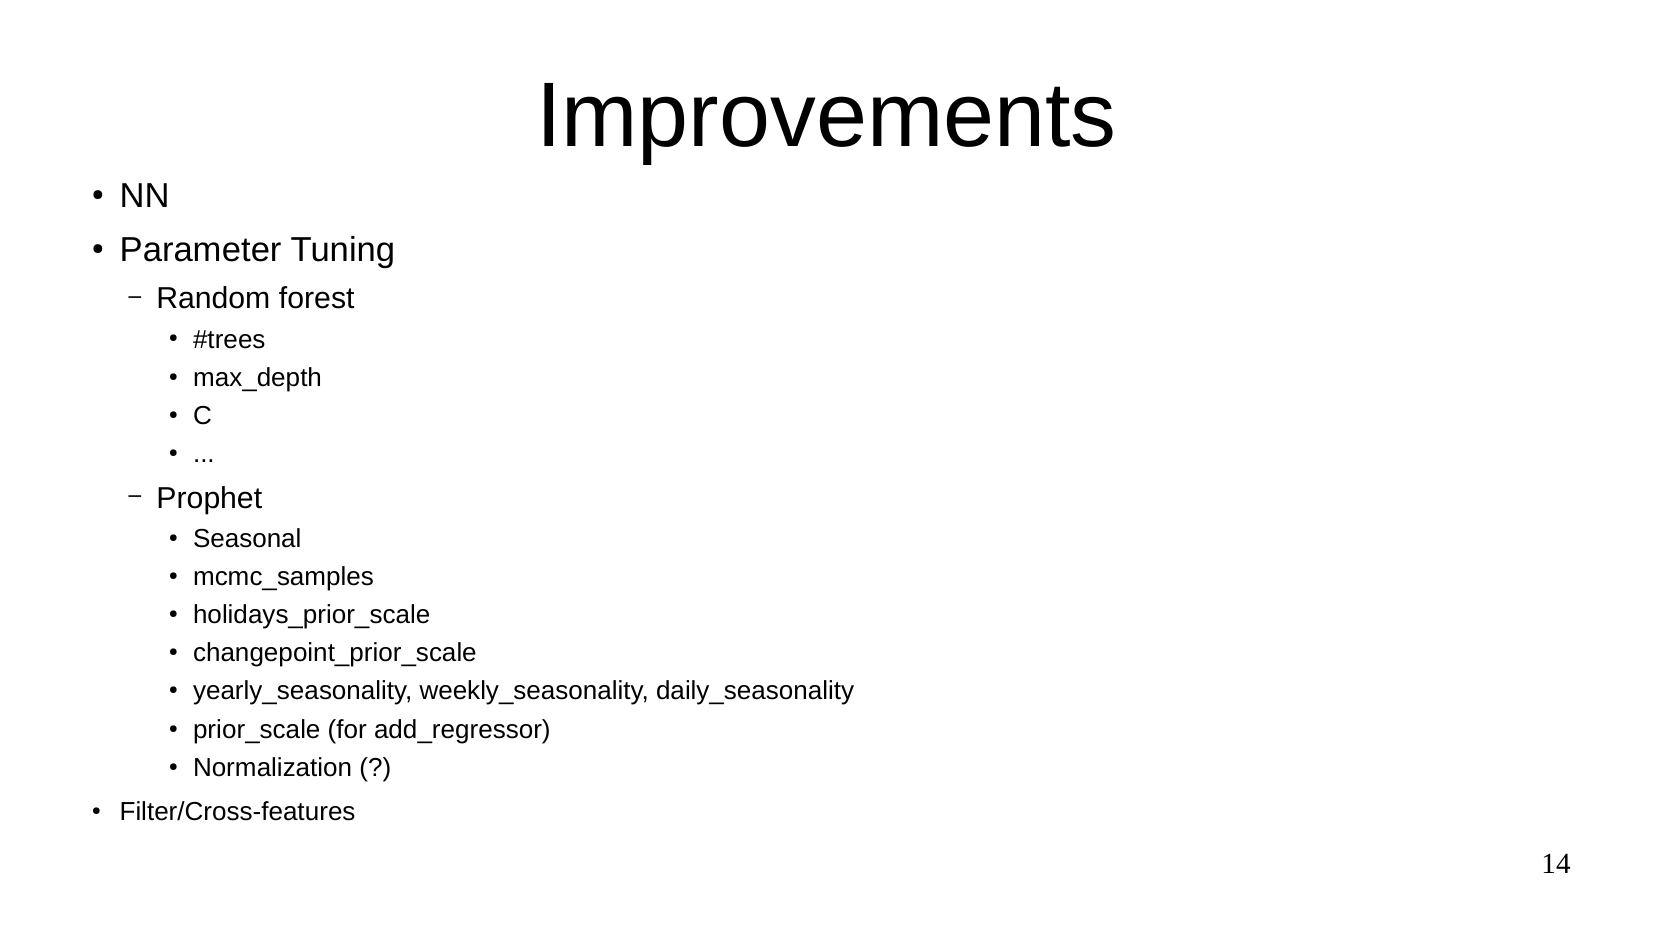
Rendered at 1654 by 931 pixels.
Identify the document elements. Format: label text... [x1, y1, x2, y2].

list NN Parameter Tuning Random forest #trees max_depth C ... Prophet Seasonal mcmc_samples holidays_prior_scale changepoint_prior_scale yearly_seasonality, weekly_seasonality, daily_seasonality prior_scale (for add_regressor) Normalization (?) Filter/Cross-features [82, 176, 1571, 829]
title Improvements [82, 37, 1571, 176]
